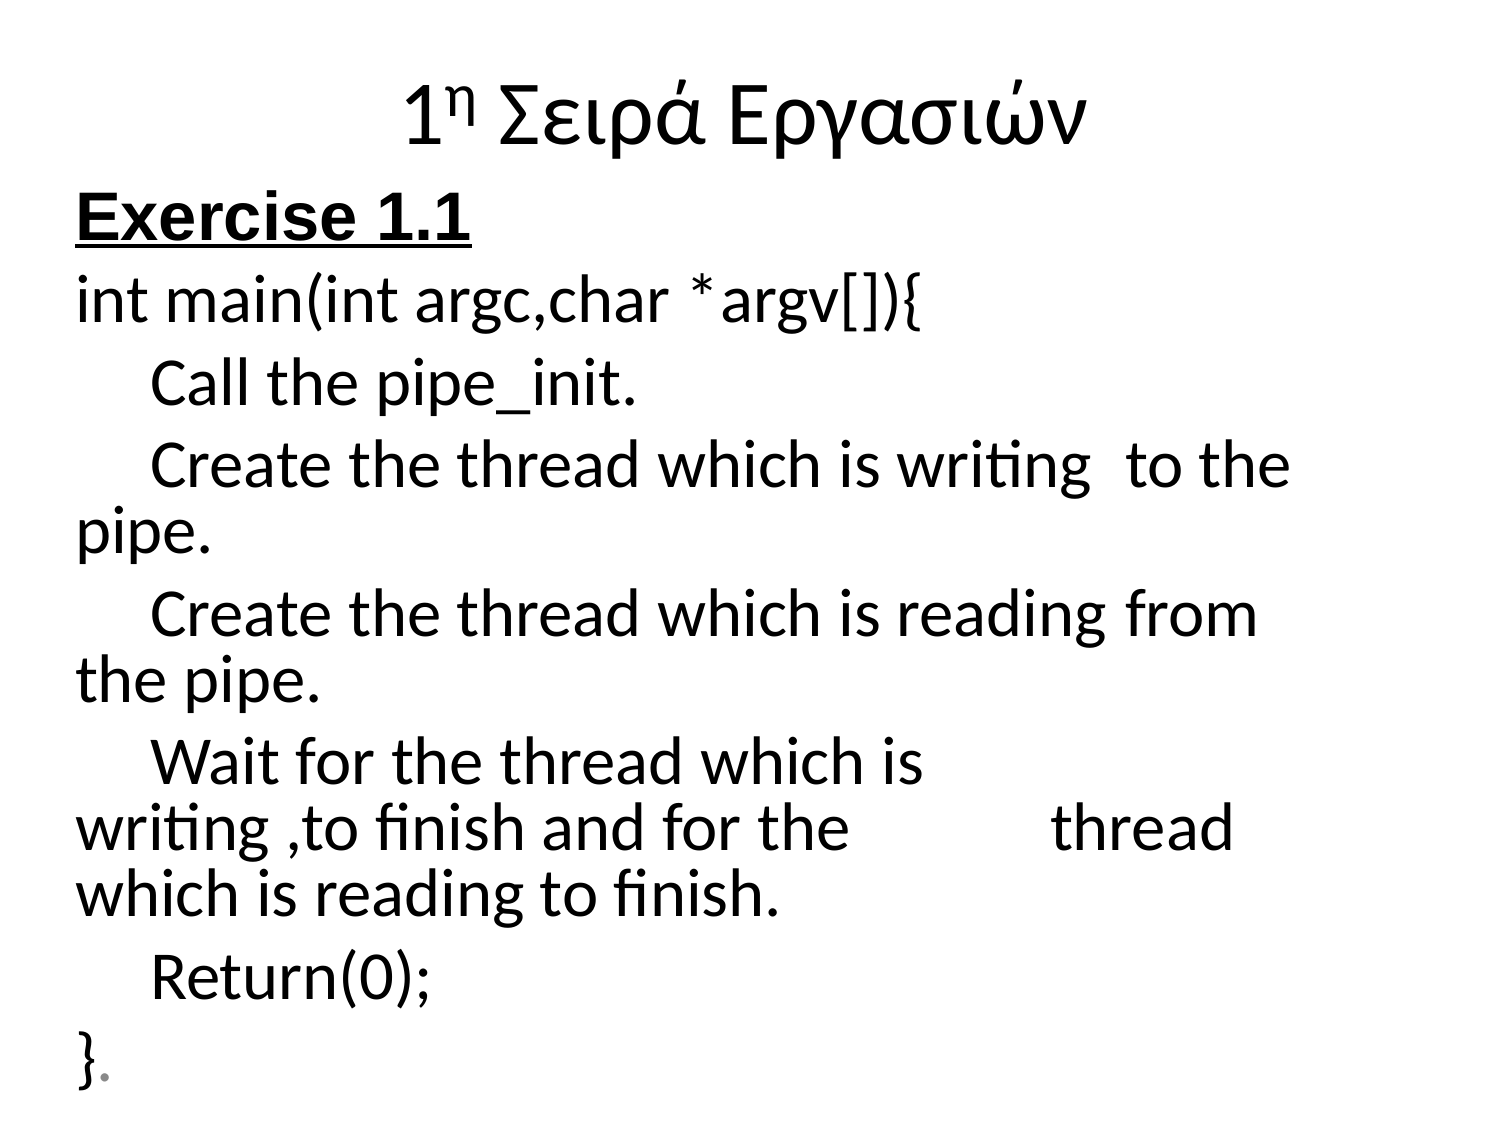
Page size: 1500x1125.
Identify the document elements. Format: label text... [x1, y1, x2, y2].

title 1η Σειρά Εργασιών [112, 15, 1375, 201]
subtitle Exercise 1.1 int main(int argc,char *argv[]){ Call the pipe_init. Create the thread which is writing to the pipe. Create the thread which is reading from the pipe. Wait for the thread which is writing ,to finish and for the thread which is reading to finish. Return(0); }. [60, 179, 1363, 1051]
